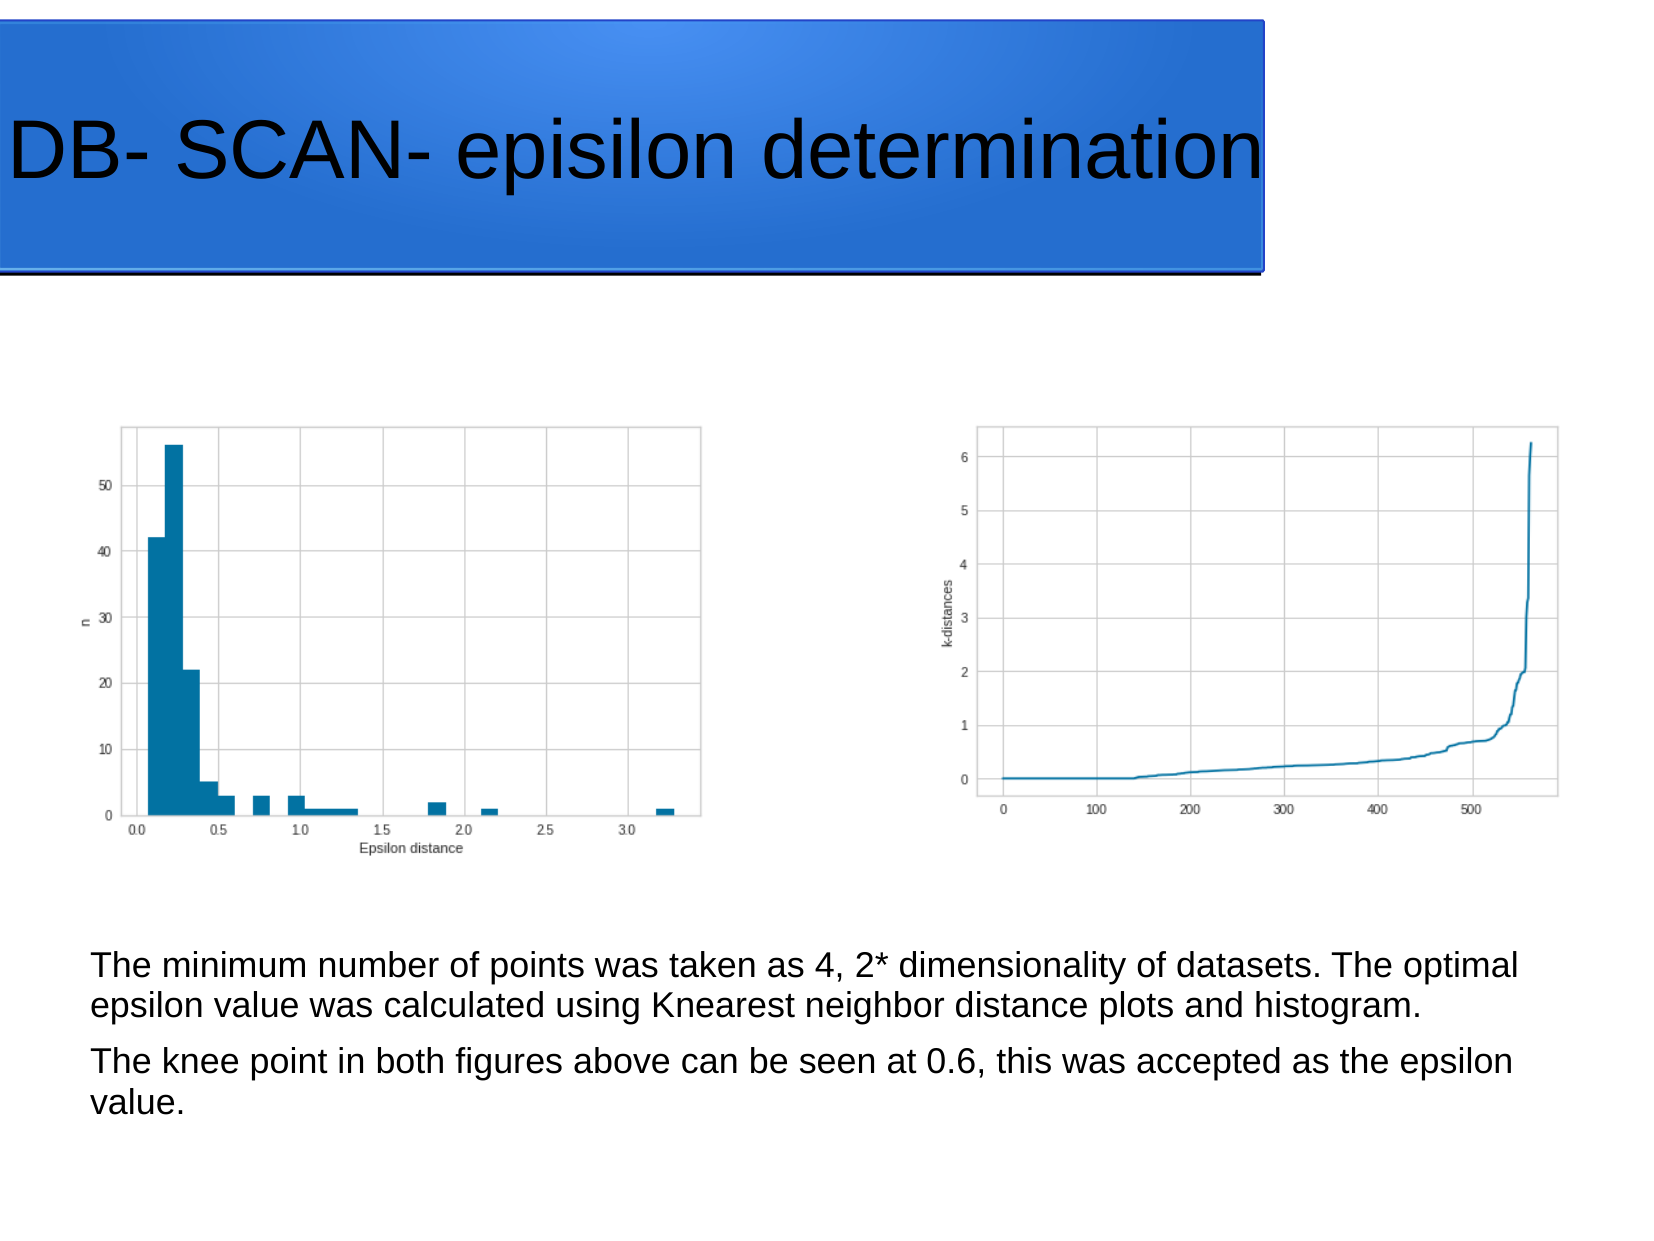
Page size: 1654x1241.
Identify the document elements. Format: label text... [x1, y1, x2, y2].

picture [60, 419, 861, 871]
list The minimum number of points was taken as 4, 2* dimensionality of datasets. The optimal epsilon value was calculated using Knearest neighbor distance plots and histogram. The knee point in both figures above can be seen at 0.6, this was accepted as the epsilon value. [90, 945, 1579, 1171]
title DB- SCAN- episilon determination [7, 47, 1276, 252]
picture [900, 419, 1625, 824]
